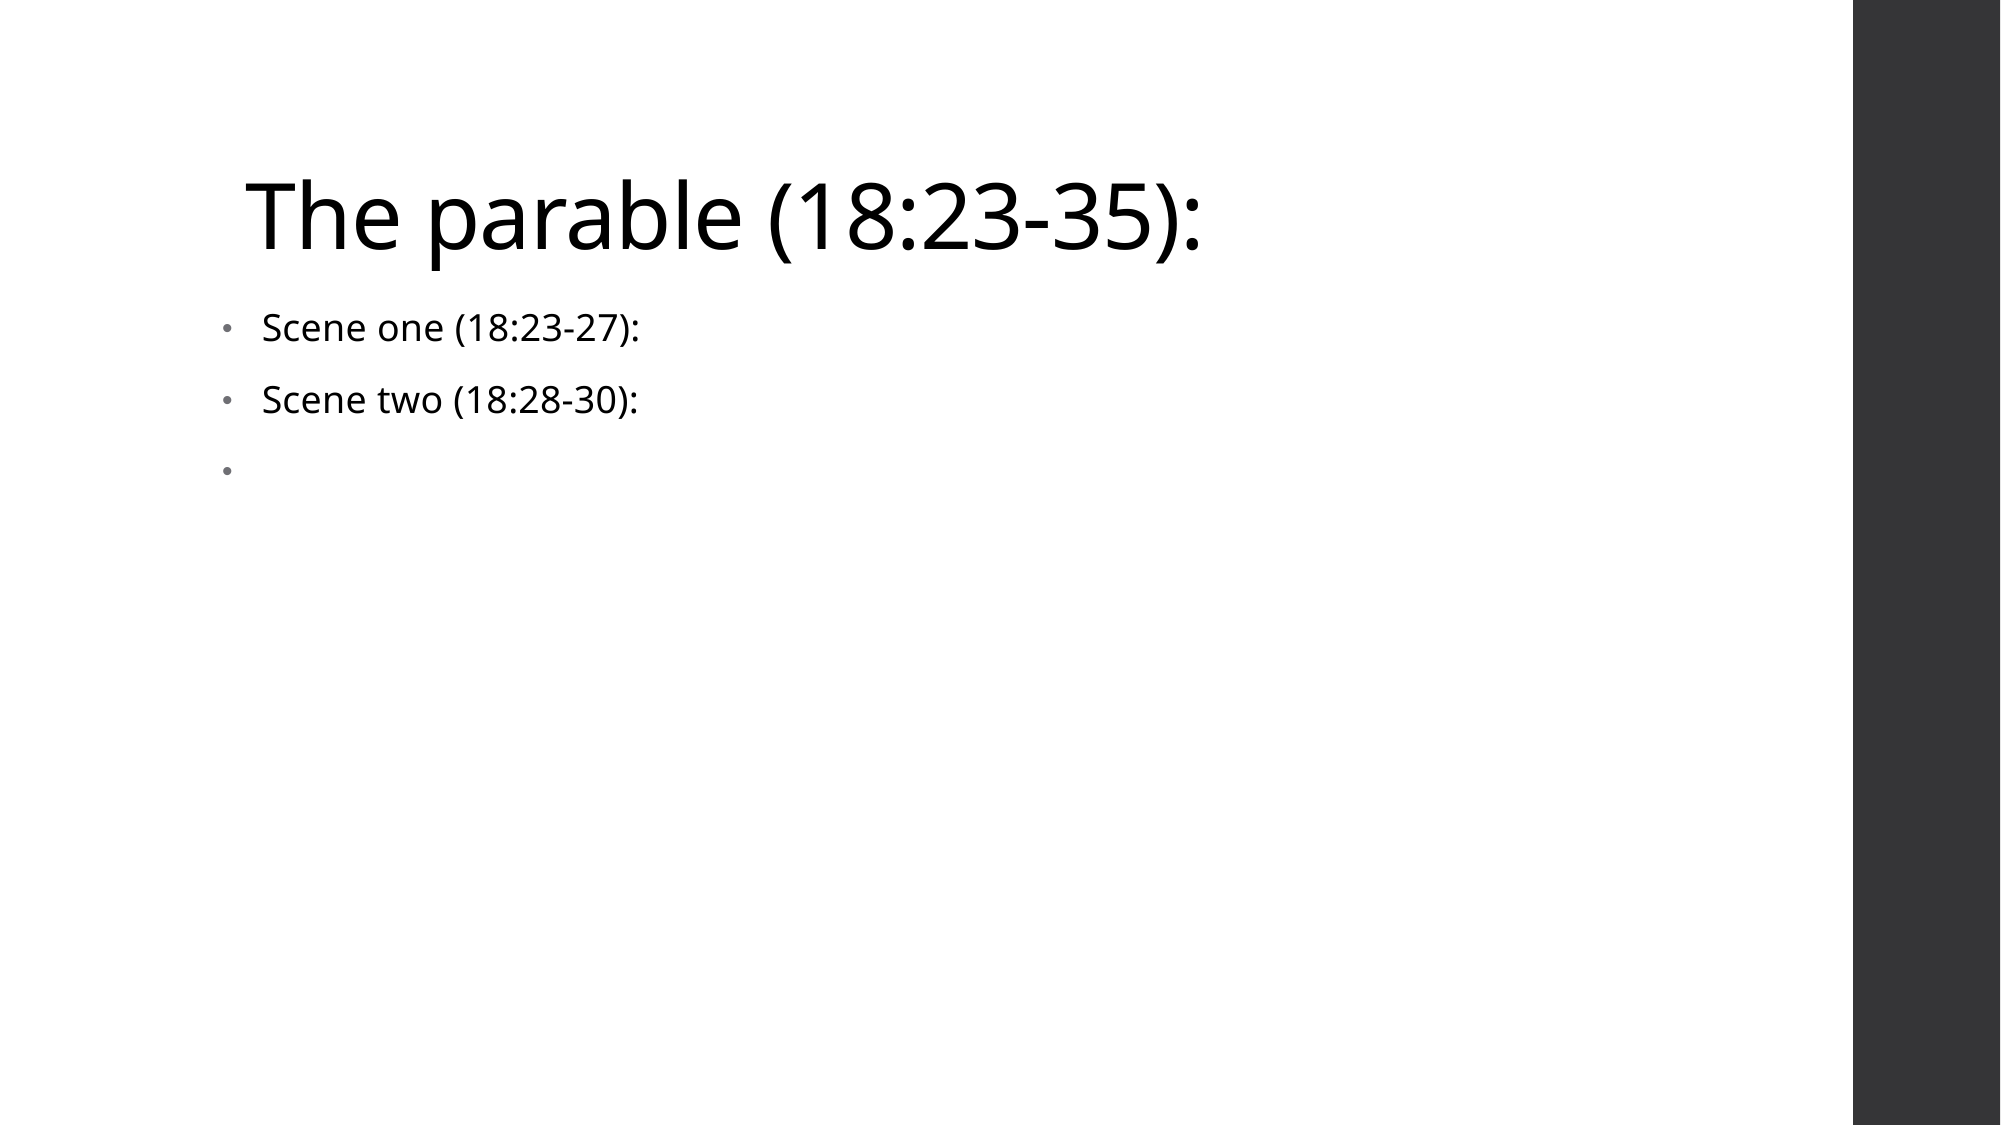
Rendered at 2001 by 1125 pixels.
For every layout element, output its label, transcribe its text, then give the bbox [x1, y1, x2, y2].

list Scene one (18:23-27): Scene two (18:28-30): [206, 299, 1617, 1014]
title The parable (18:23-35): [206, 60, 1797, 278]
